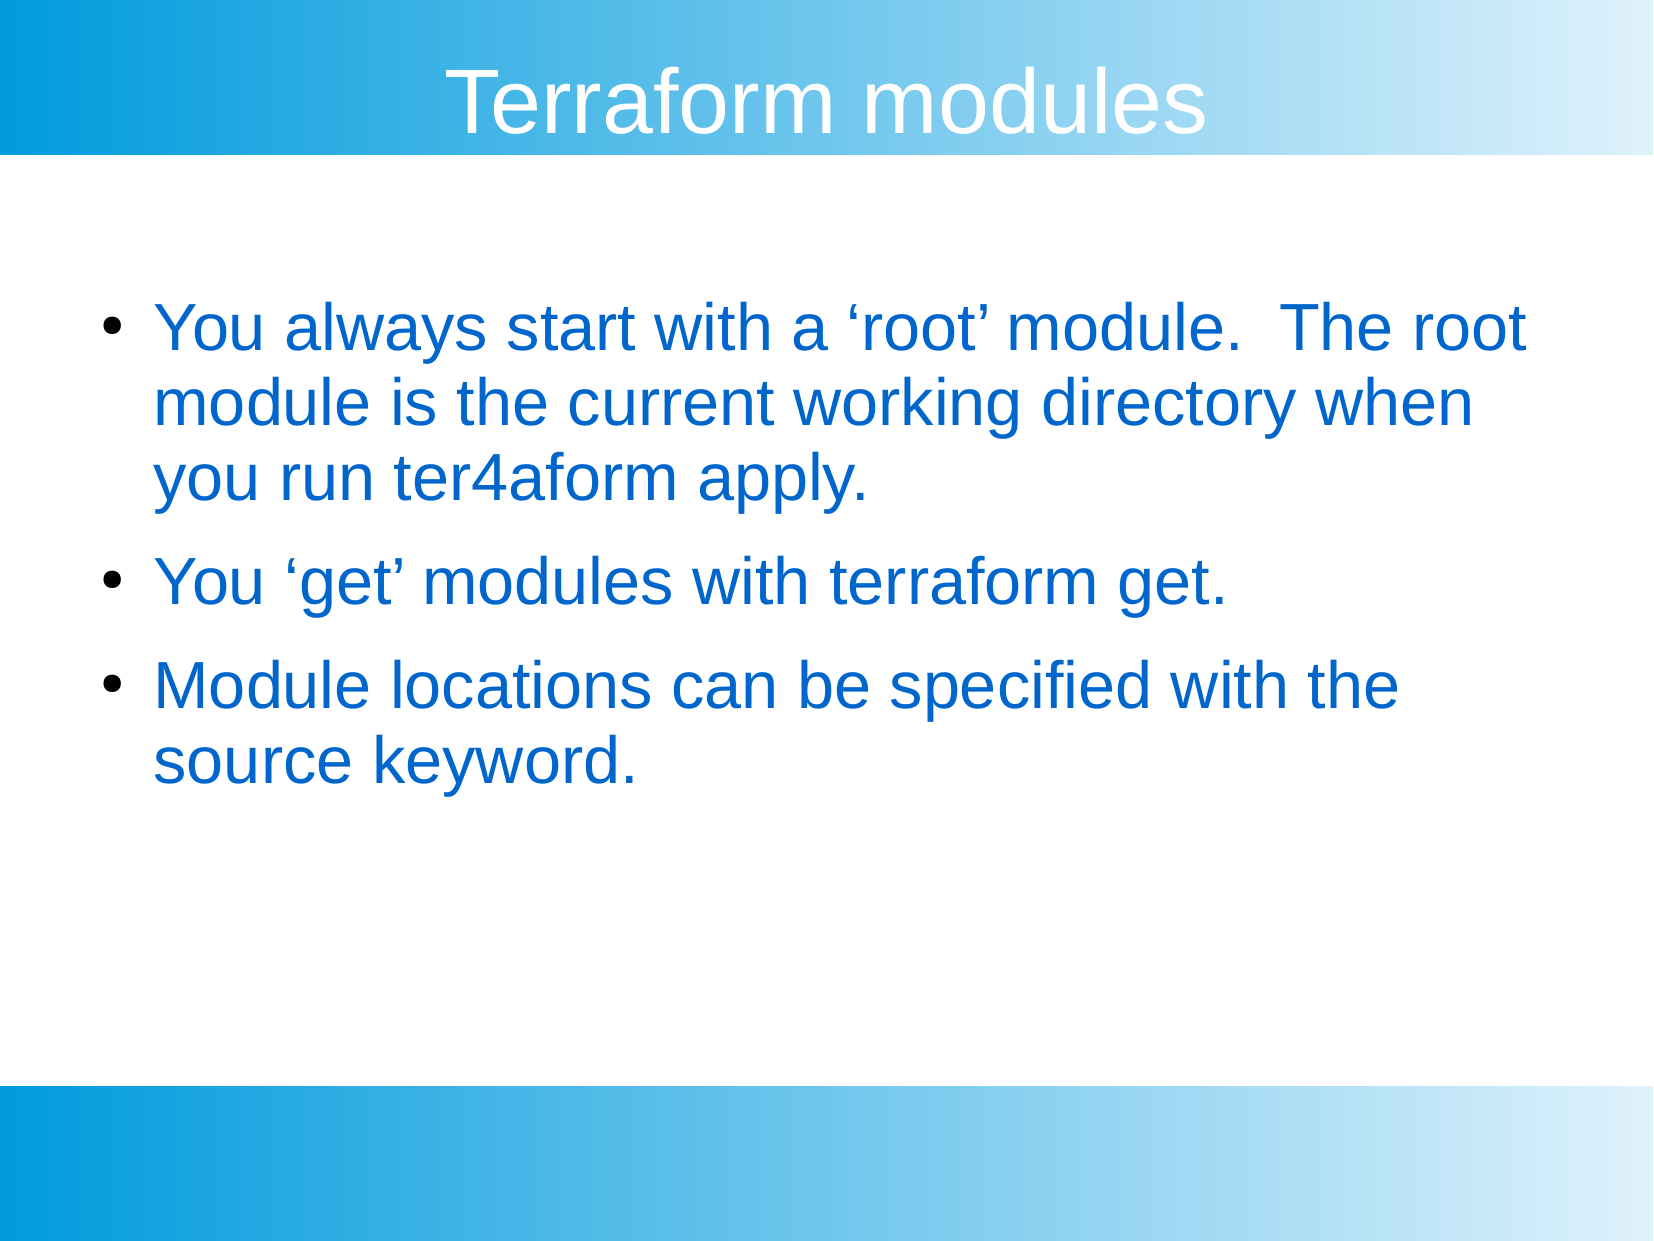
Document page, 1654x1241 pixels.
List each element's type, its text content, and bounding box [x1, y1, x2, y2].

title Terraform modules [82, 49, 1571, 155]
list You always start with a ‘root’ module. The root module is the current working directory when you run ter4aform apply. You ‘get’ modules with terraform get. Module locations can be specified with the source keyword. [82, 290, 1571, 1010]
